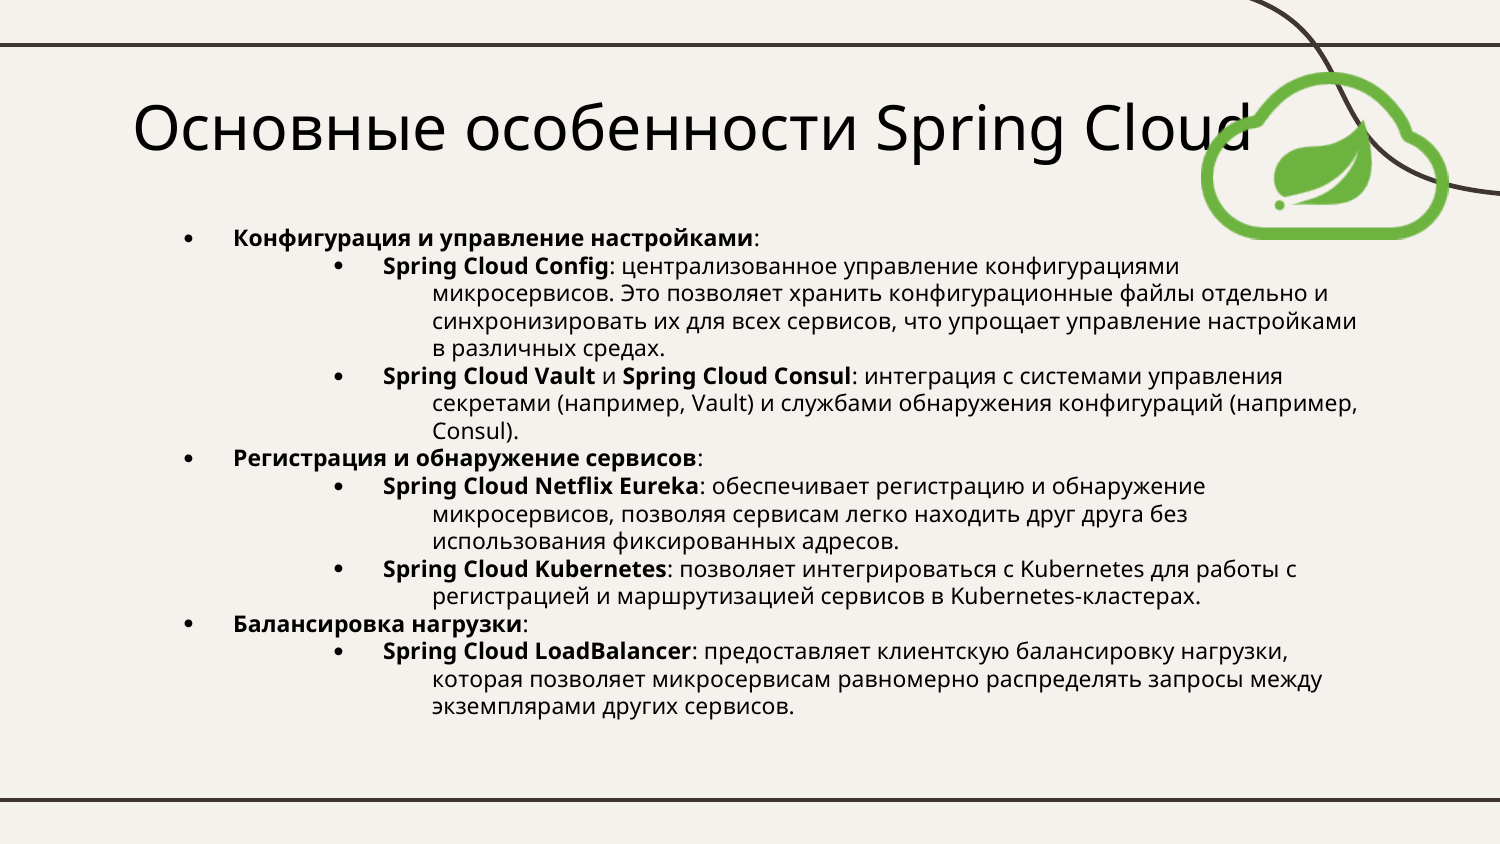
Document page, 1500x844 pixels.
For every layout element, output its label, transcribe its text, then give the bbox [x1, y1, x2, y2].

picture [1201, 72, 1449, 241]
list Конфигурация и управление настройками: Spring Cloud Config: централизованное управление конфигурациями микросервисов. Это позволяет хранить конфигурационные файлы отдельно и синхронизировать их для всех сервисов, что упрощает управление настройками в различных средах. Spring Cloud Vault и Spring Cloud Consul: интеграция с системами управления секретами (например, Vault) и службами обнаружения конфигураций (например, Consul). Регистрация и обнаружение сервисов: Spring Cloud Netflix Eureka: обеспечивает регистрацию и обнаружение микросервисов, позволяя сервисам легко находить друг друга без использования фиксированных адресов. Spring Cloud Kubernetes: позволяет интегрироваться с Kubernetes для работы с регистрацией и маршрутизацией сервисов в Kubernetes-кластерах. Балансировка нагрузки: Spring Cloud LoadBalancer: предоставляет клиентскую балансировку нагрузки, которая позволяет микросервисам равномерно распределять запросы между экземплярами других сервисов. [116, 208, 1383, 750]
title Основные особенности Spring Cloud [116, 72, 1201, 167]
